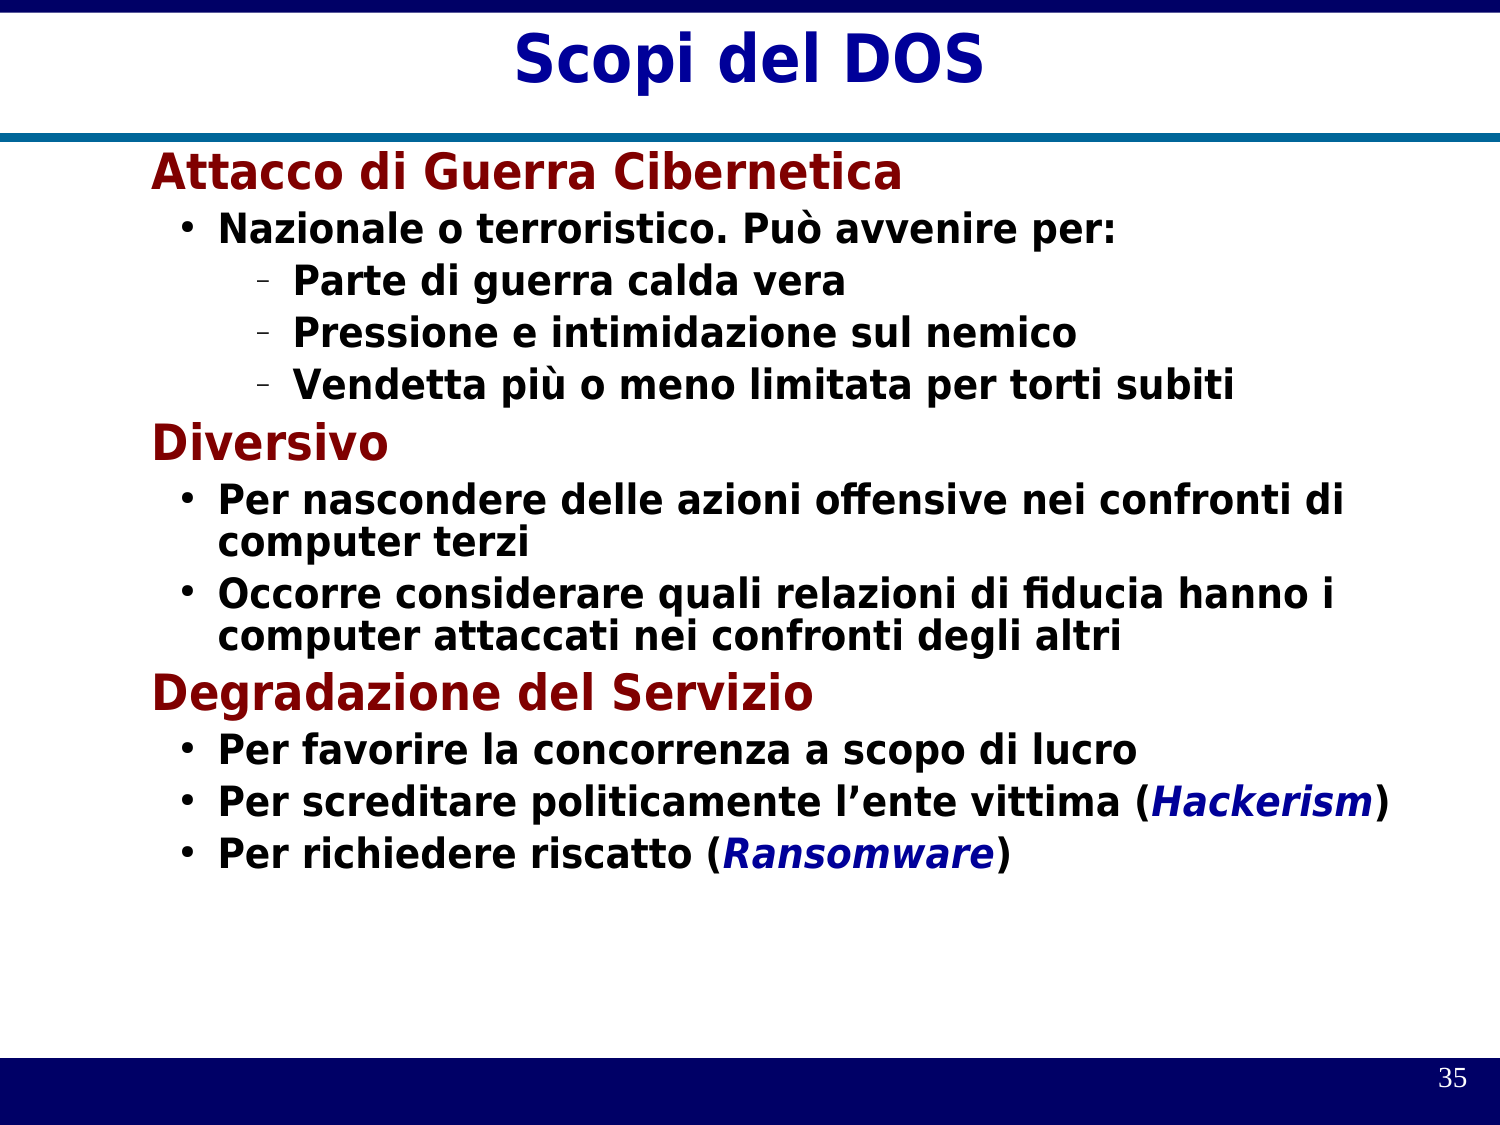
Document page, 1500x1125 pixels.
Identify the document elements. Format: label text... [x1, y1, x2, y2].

list Attacco di Guerra Cibernetica Nazionale o terroristico. Può avvenire per: Parte di guerra calda vera Pressione e intimidazione sul nemico Vendetta più o meno limitata per torti subiti Diversivo Per nascondere delle azioni offensive nei confronti di computer terzi Occorre considerare quali relazioni di fiducia hanno i computer attaccati nei confronti degli altri Degradazione del Servizio Per favorire la concorrenza a scopo di lucro Per screditare politicamente l’ente vittima (Hackerism) Per richiedere riscatto (Ransomware) [30, 149, 1471, 1021]
title Scopi del DOS [30, 0, 1471, 126]
